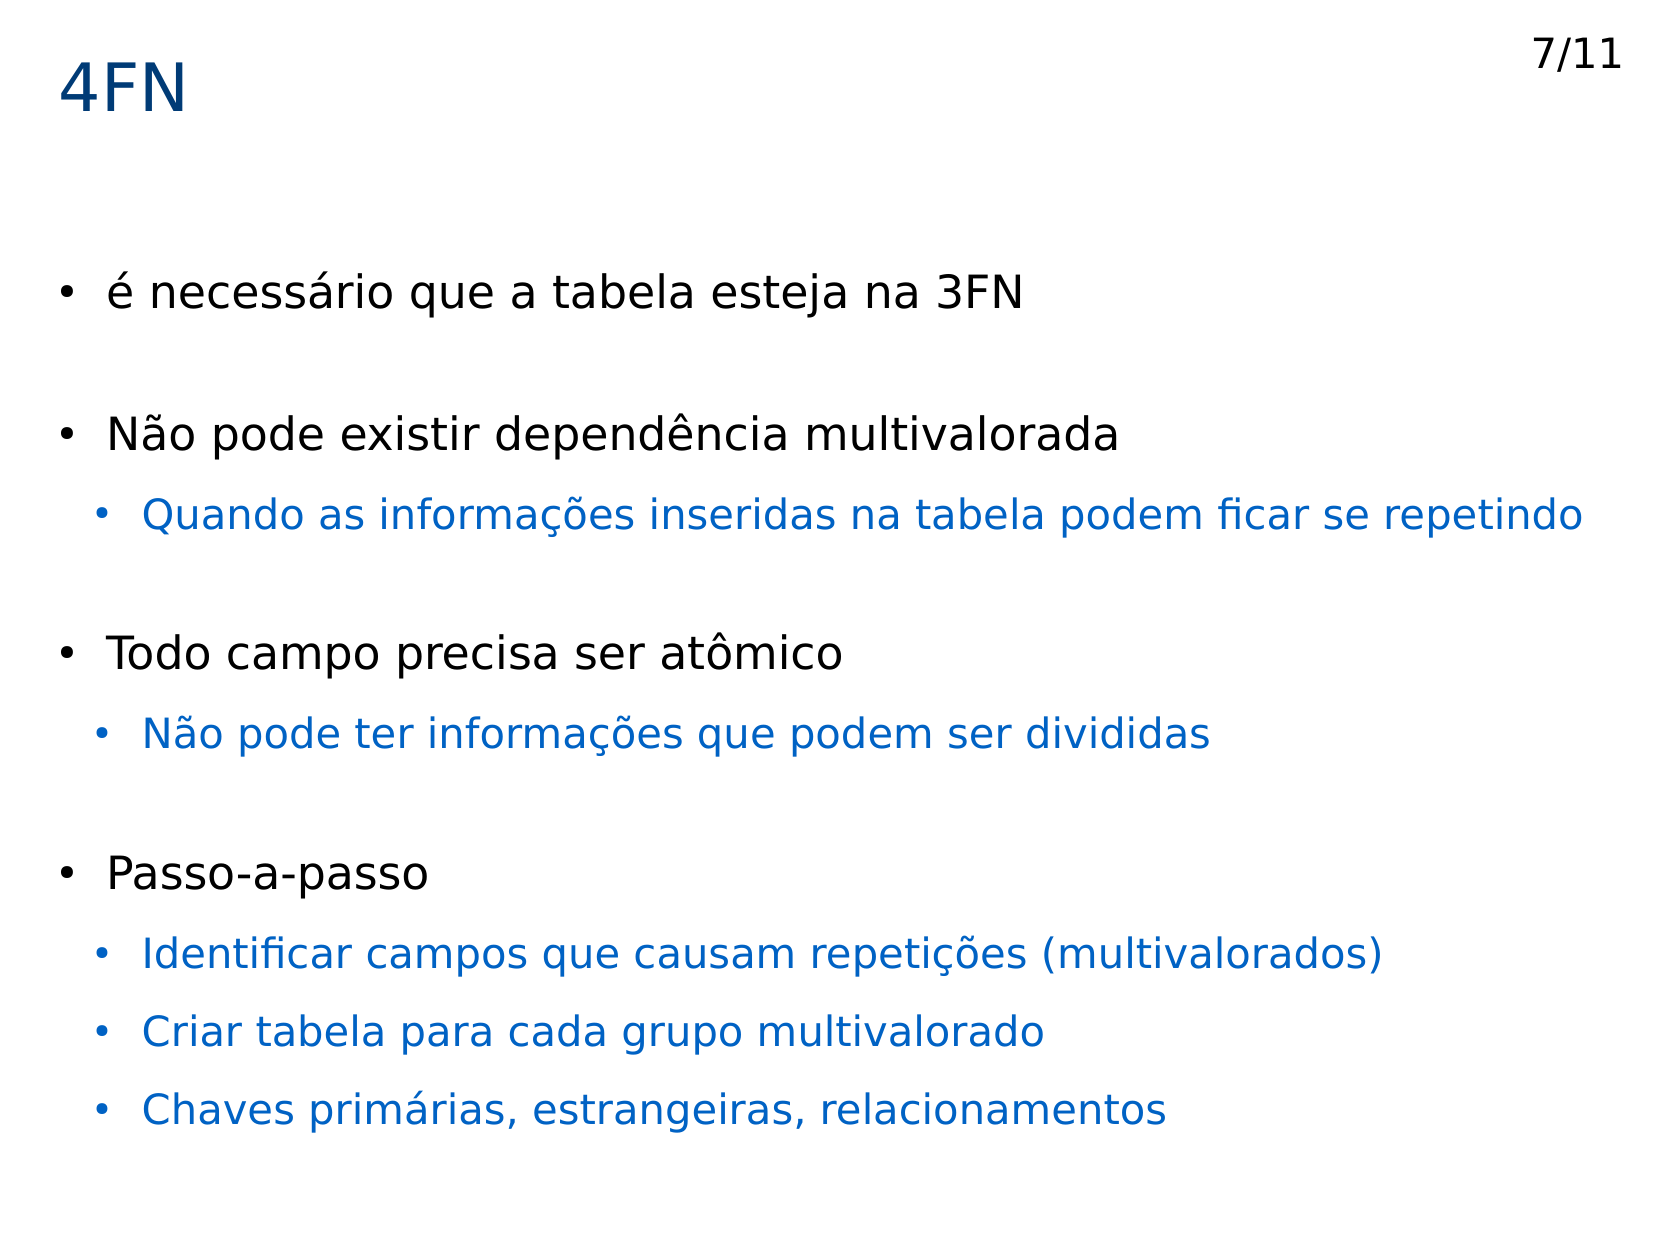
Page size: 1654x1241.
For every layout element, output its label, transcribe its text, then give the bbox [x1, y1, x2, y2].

list é necessário que a tabela esteja na 3FN Não pode existir dependência multivalorada Quando as informações inseridas na tabela podem ficar se repetindo Todo campo precisa ser atômico Não pode ter informações que podem ser divididas Passo-a-passo Identificar campos que causam repetições (multivalorados) Criar tabela para cada grupo multivalorado Chaves primárias, estrangeiras, relacionamentos [59, 265, 1625, 1211]
title 4FN [59, 29, 1506, 148]
